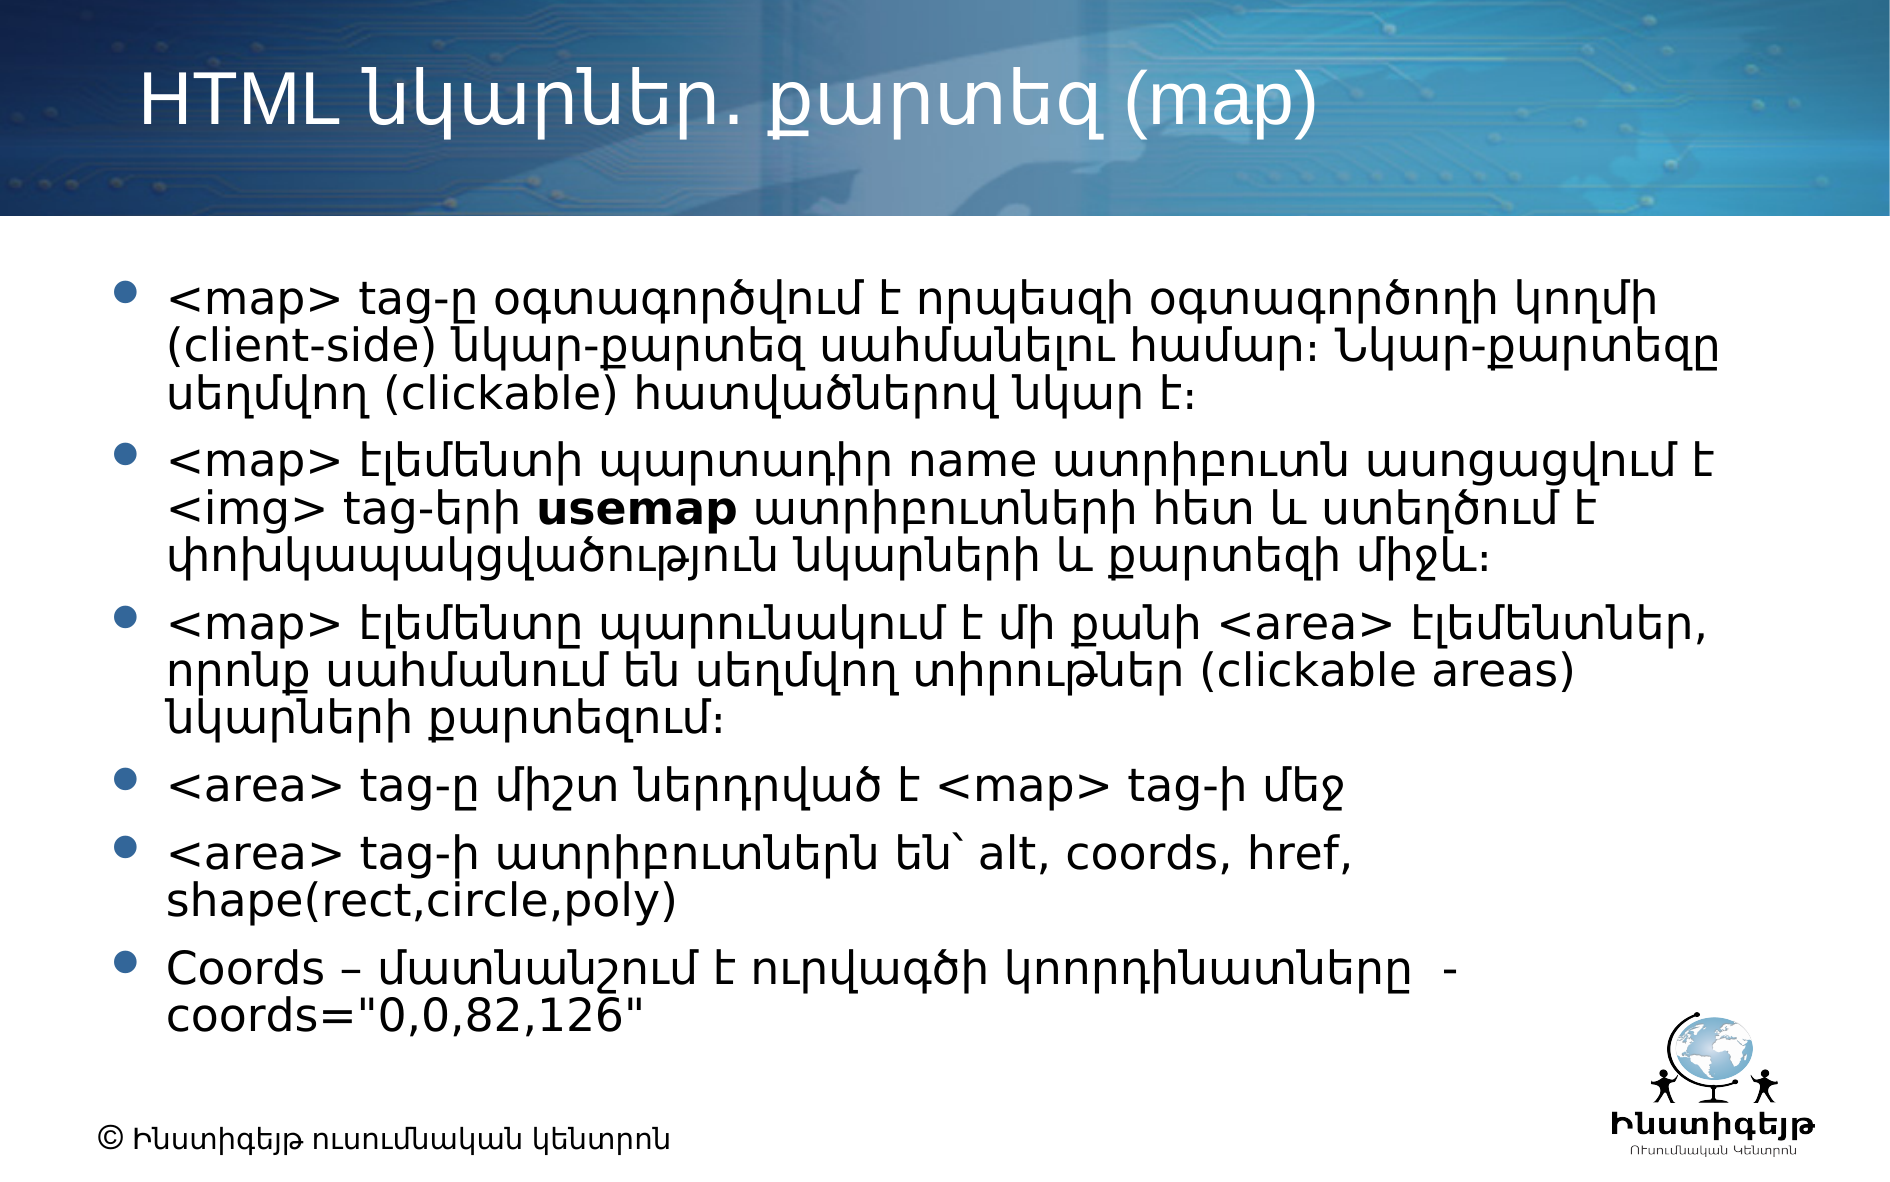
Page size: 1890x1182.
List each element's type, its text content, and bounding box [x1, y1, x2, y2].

picture [1612, 1012, 1815, 1157]
list <map> tag-ը օգտագործվում է որպեսզի օգտագործողի կողմի (client-side) նկար-քարտեզ սահմանելու համար։ Նկար-քարտեզը սեղմվող (clickable) հատվածներով նկար է։ <map> էլեմենտի պարտադիր name ատրիբուտն ասոցացվում է <img> tag-երի usemap ատրիբուտների հետ և ստեղծում է փոխկապակցվածություն նկարների և քարտեզի միջև։ <map> էլեմենտը պարունակում է մի քանի <area> էլեմենտներ, որոնք սահմանում են սեղմվող տիրութներ (clickable areas) նկարների քարտեզում։ <area> tag-ը միշտ ներդրված է <map> tag-ի մեջ <area> tag-ի ատրիբուտներն են՝ alt, coords, href, shape(rect,circle,poly) Cօords – մատնանշում է ուրվագծի կոորդինատները - coords="0,0,82,126" [110, 276, 1801, 303]
picture [0, 0, 1890, 216]
